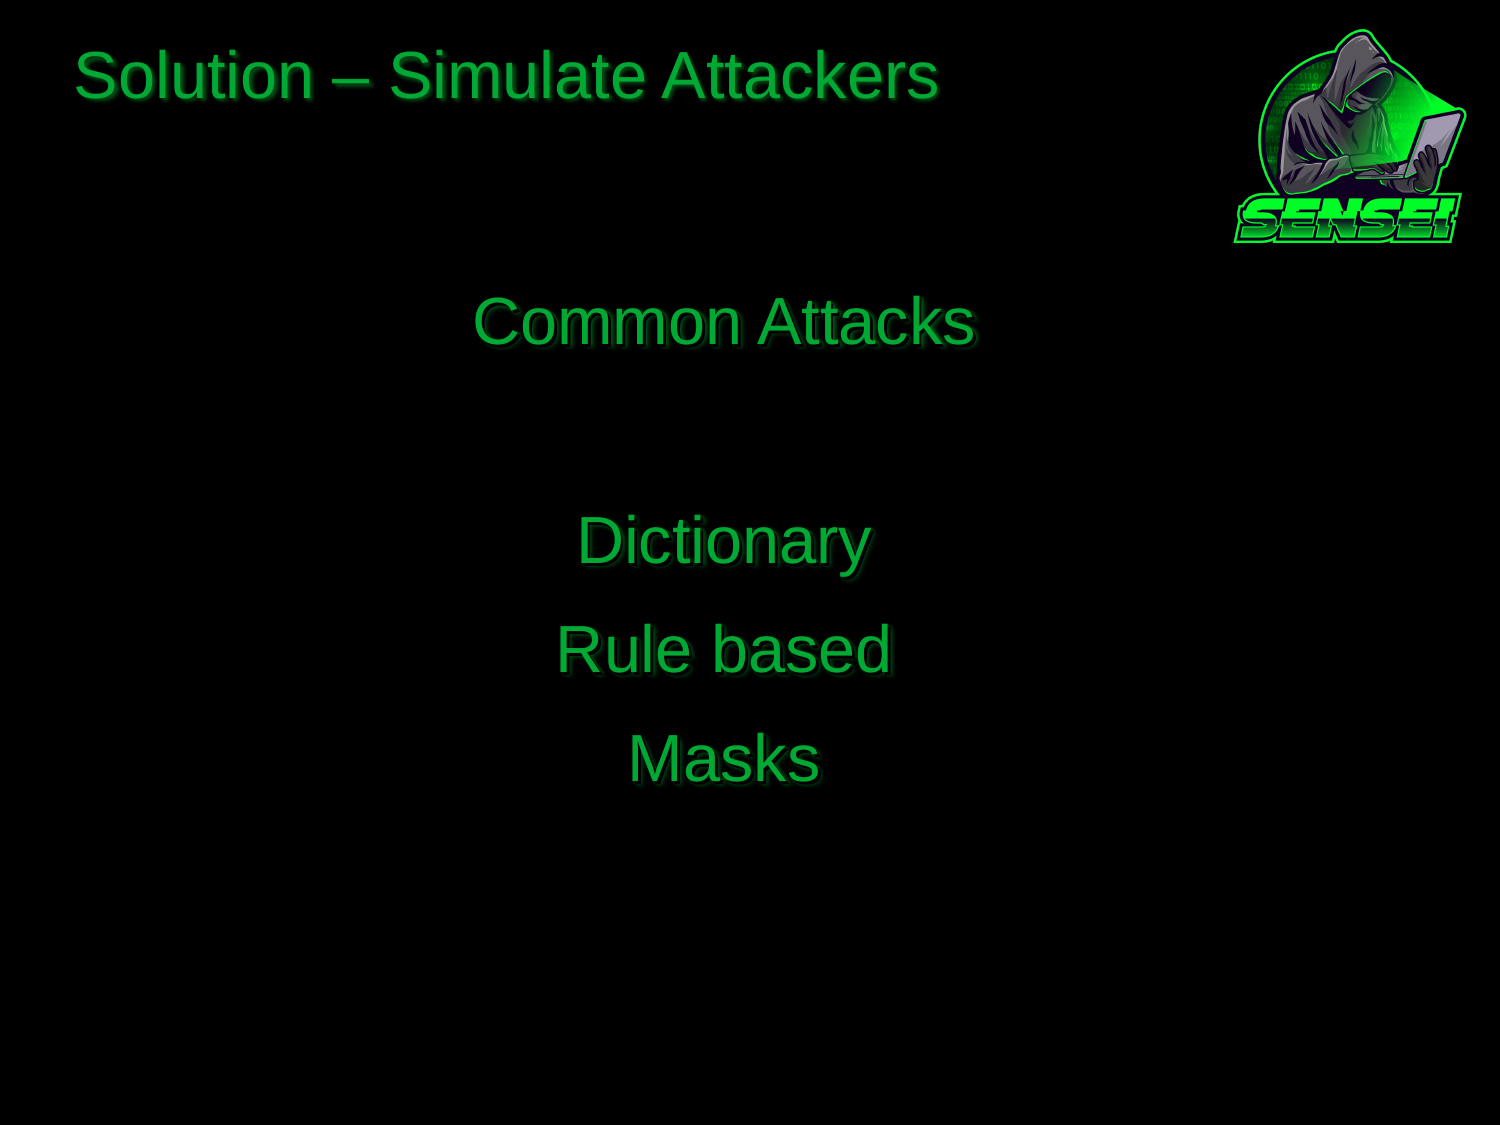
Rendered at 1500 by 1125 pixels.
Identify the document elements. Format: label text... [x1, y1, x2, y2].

text_box Solution – Simulate Attackers [59, 30, 956, 121]
list Common Attacks Dictionary Rule based Masks [0, 270, 1449, 1012]
picture [1215, 29, 1495, 243]
